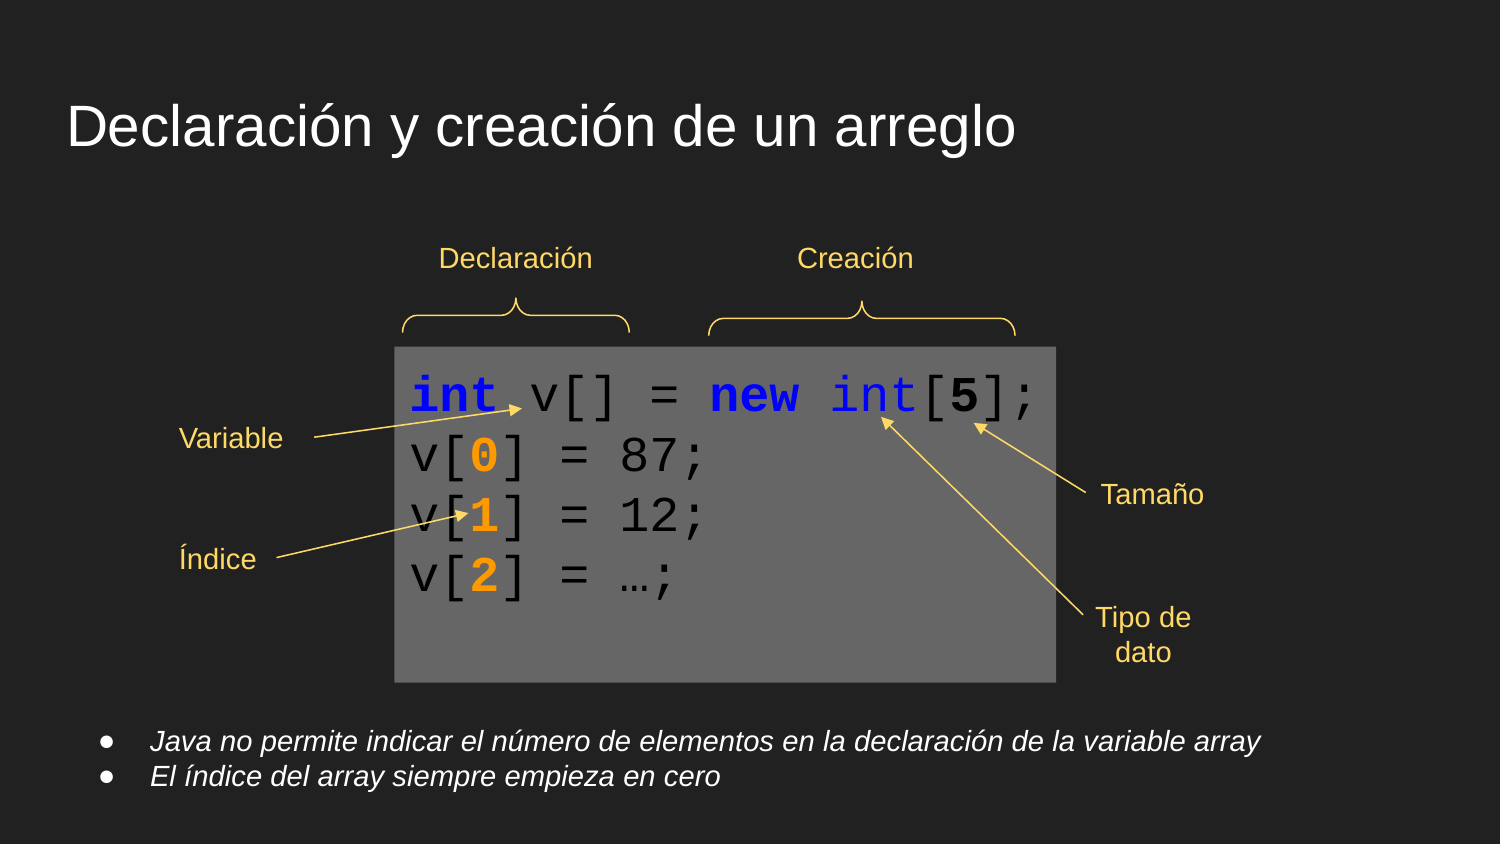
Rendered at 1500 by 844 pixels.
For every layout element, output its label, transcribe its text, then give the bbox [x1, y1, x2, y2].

text_box Tipo de dato [1068, 583, 1219, 649]
text_box Tamaño [1085, 460, 1236, 526]
text_box Creación [782, 224, 933, 290]
text_box Java no permite indicar el número de elementos en la declaración de la variable array El índice del array siempre empieza en cero [60, 707, 1458, 824]
text_box int v[] = new int[5]; v[0] = 87; v[1] = 12; v[2] = …; [394, 346, 1057, 683]
title Declaración y creación de un arreglo [51, 72, 1449, 167]
text_box Variable [163, 404, 314, 470]
text_box Índice [163, 525, 277, 591]
text_box Declaración [421, 224, 611, 290]
